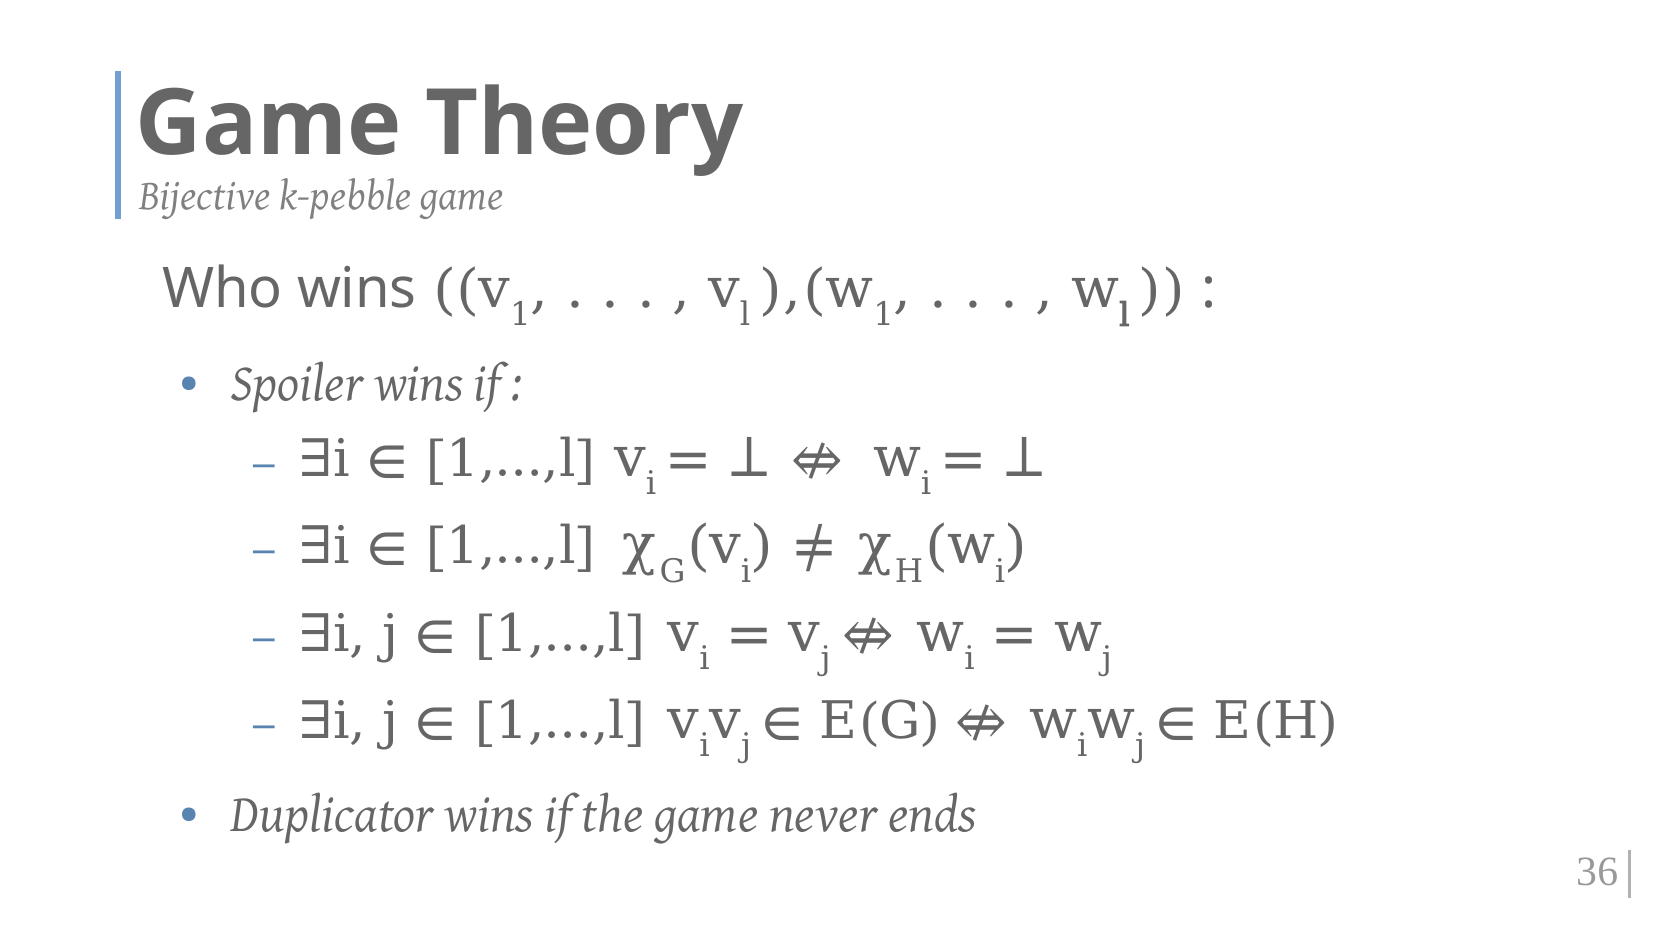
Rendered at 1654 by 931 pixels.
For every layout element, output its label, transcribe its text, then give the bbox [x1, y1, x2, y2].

title Game Theory [135, 60, 1601, 178]
list Who wins ((v1, . . . , vl ),(w1, . . . , wl )) : Spoiler wins if : ∃i ∈ [1,…,l] vi = ⊥ ⇎ wi = ⊥ ∃i ∈ [1,…,l] χG(vi) ≠ χH(wi) ∃i, j ∈ [1,…,l] vi = vj ⇎ wi = wj ∃i, j ∈ [1,…,l] vivj ∈ E(G) ⇎ wiwj ∈ E(H) Duplicator wins if the game never ends [94, 248, 1565, 853]
text_box Bijective k-pebble game [124, 165, 721, 229]
